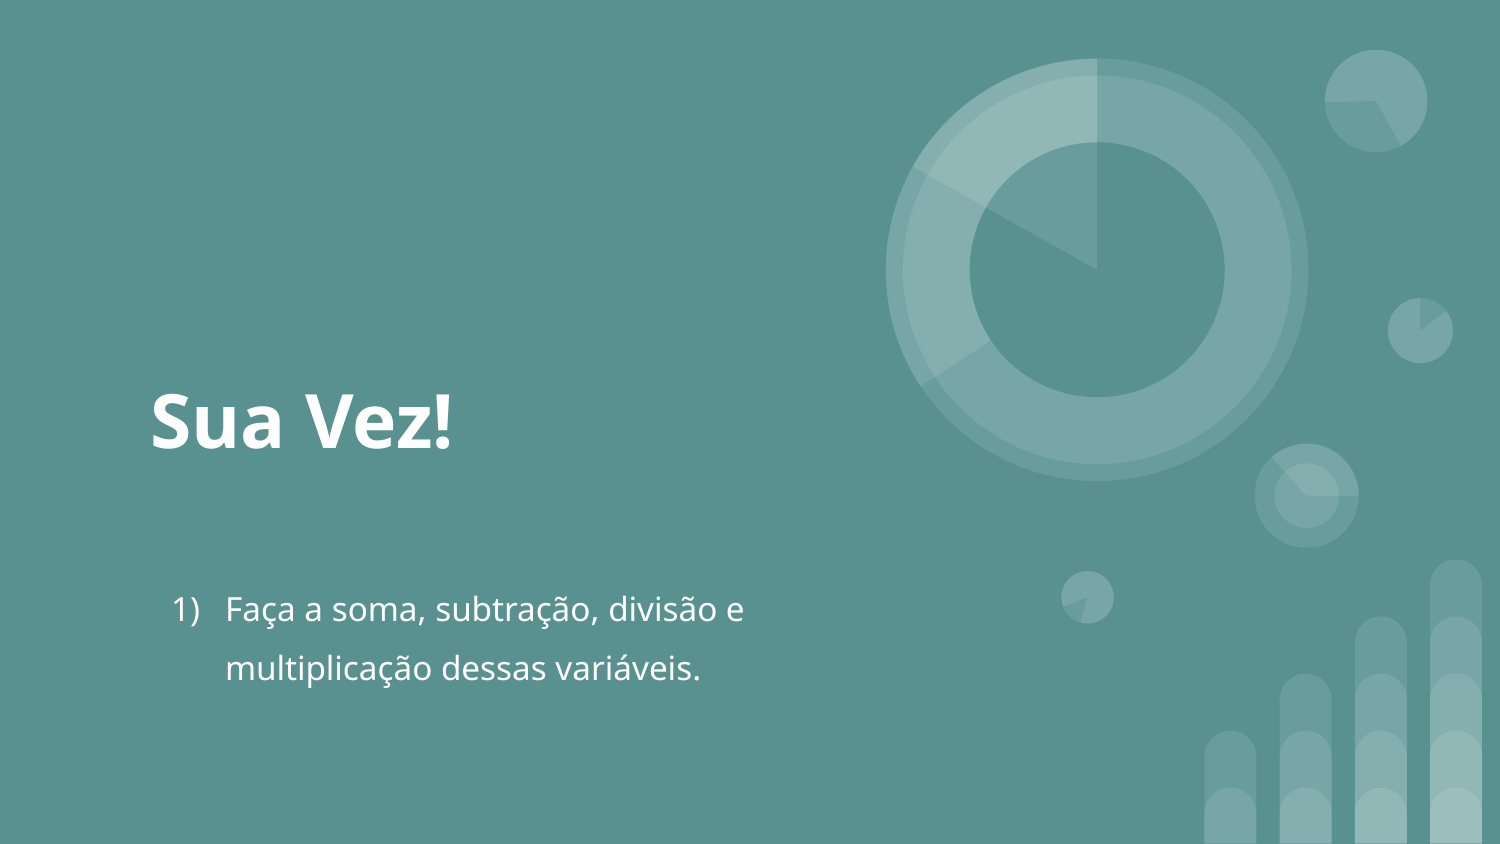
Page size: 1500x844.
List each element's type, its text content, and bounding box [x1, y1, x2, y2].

subtitle Faça a soma, subtração, divisão e multiplicação dessas variáveis. [135, 552, 971, 814]
title Sua Vez! [135, 264, 834, 552]
